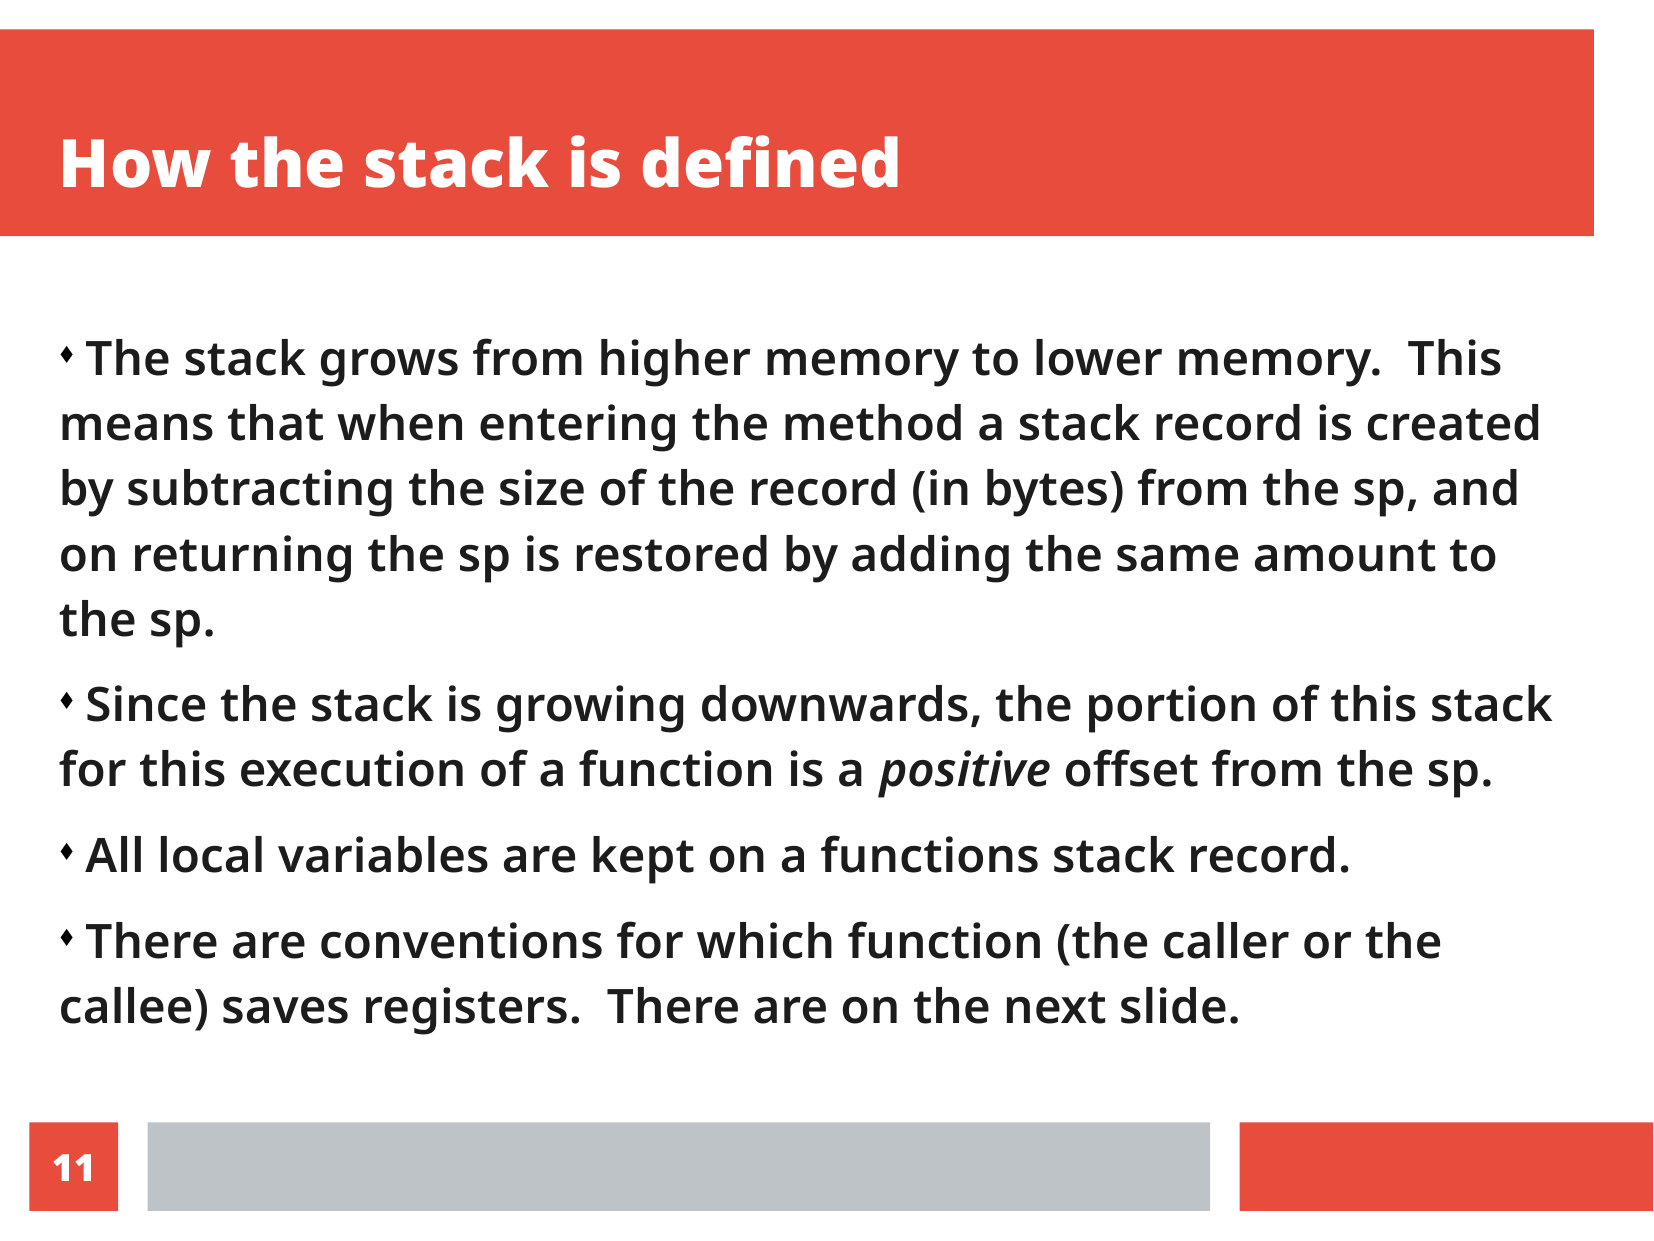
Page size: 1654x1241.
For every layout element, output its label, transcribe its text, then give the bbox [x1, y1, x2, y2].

list The stack grows from higher memory to lower memory. This means that when entering the method a stack record is created by subtracting the size of the record (in bytes) from the sp, and on returning the sp is restored by adding the same amount to the sp. Since the stack is growing downwards, the portion of this stack for this execution of a function is a positive offset from the sp. All local variables are kept on a functions stack record. There are conventions for which function (the caller or the callee) saves registers. There are on the next slide. [58, 324, 1565, 1093]
title How the stack is defined [58, 59, 1594, 207]
